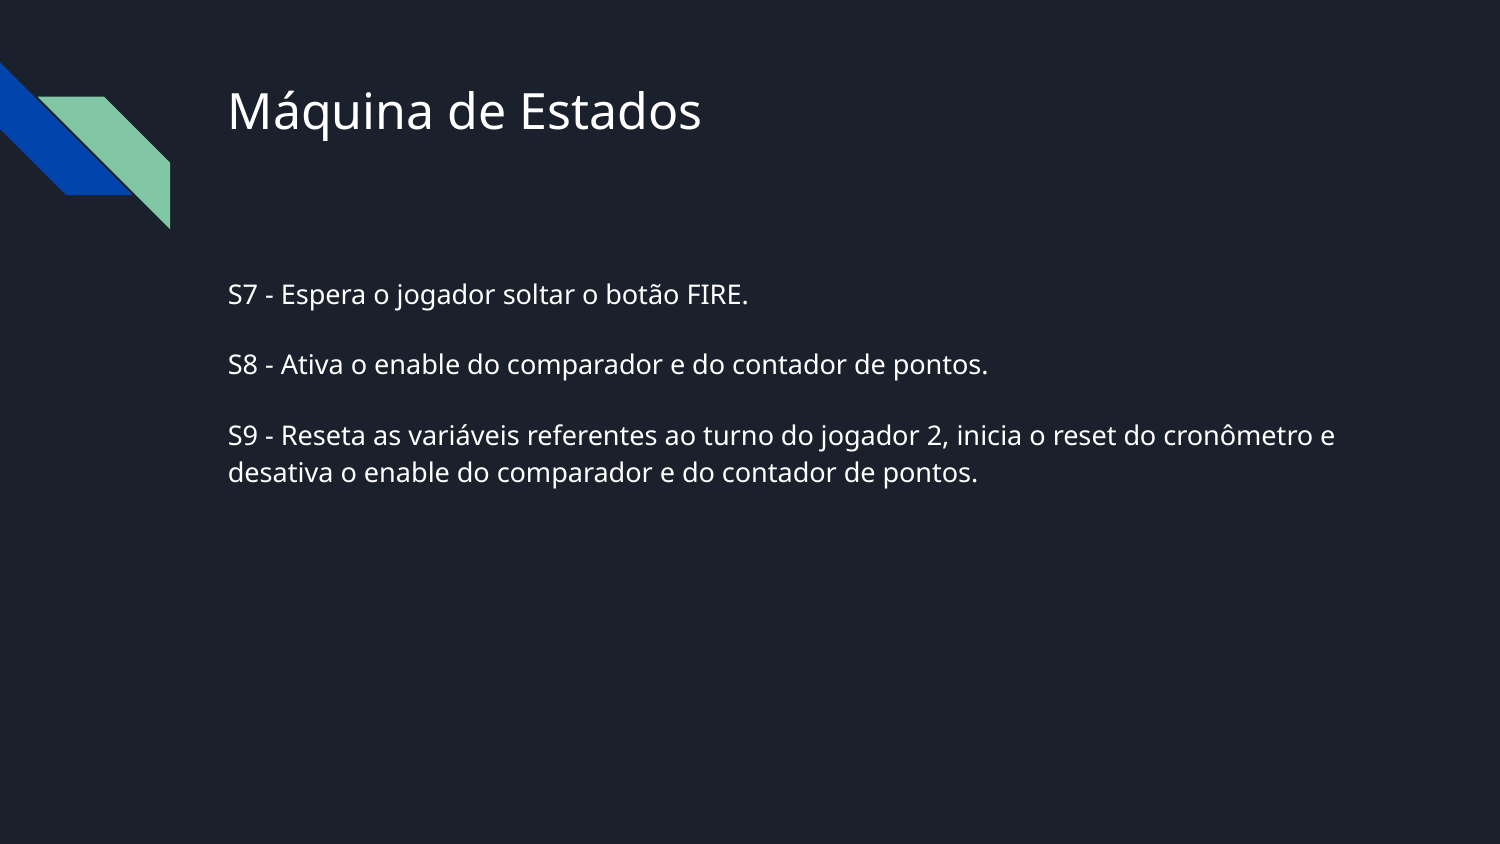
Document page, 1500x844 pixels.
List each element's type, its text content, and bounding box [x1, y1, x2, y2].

title Máquina de Estados [212, 64, 1368, 215]
list S7 - Espera o jogador soltar o botão FIRE. S8 - Ativa o enable do comparador e do contador de pontos. S9 - Reseta as variáveis referentes ao turno do jogador 2, inicia o reset do cronômetro e desativa o enable do comparador e do contador de pontos. [212, 257, 1368, 735]
